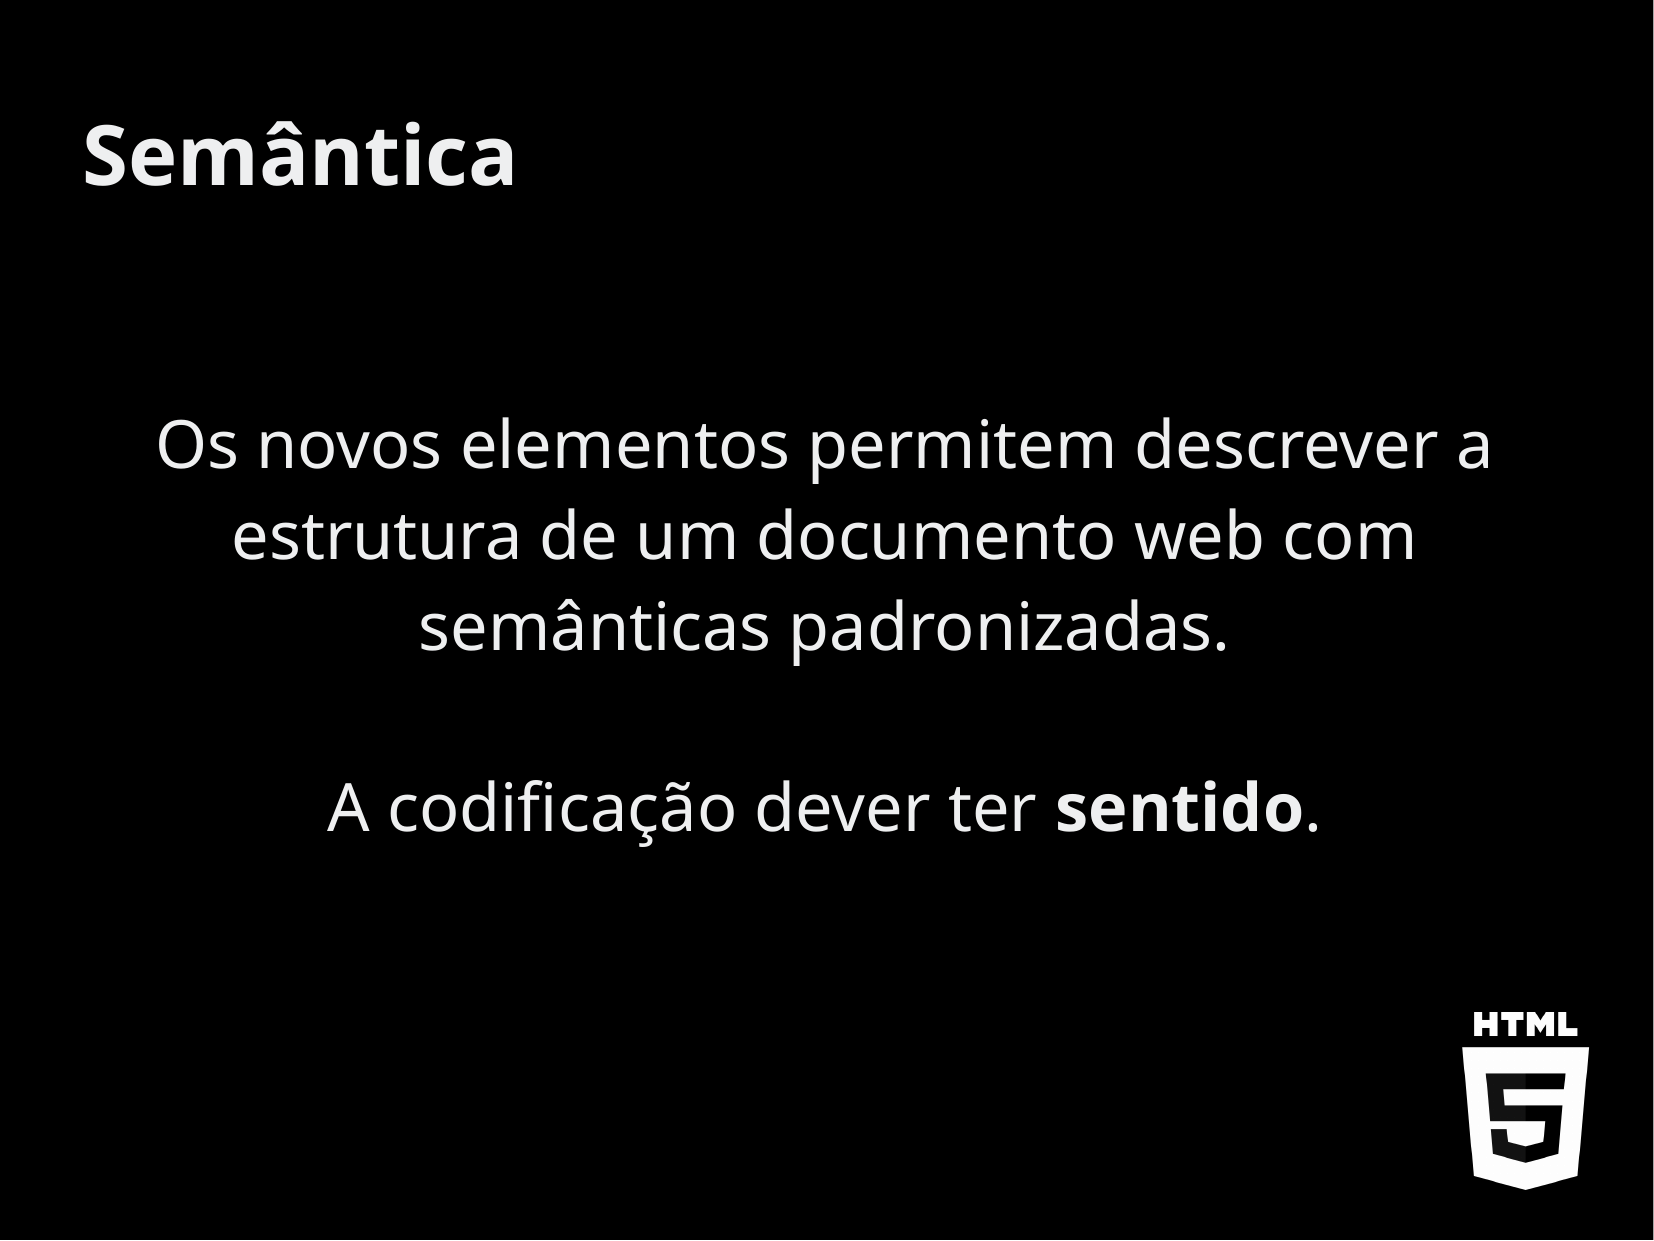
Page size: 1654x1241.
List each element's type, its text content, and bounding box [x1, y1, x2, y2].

title Os novos elementos permitem descrever a estrutura de um documento web com semânticas padronizadas. A codificação dever ter sentido. [75, 430, 1576, 819]
title Semântica [82, 56, 1571, 250]
picture [1436, 1012, 1615, 1190]
